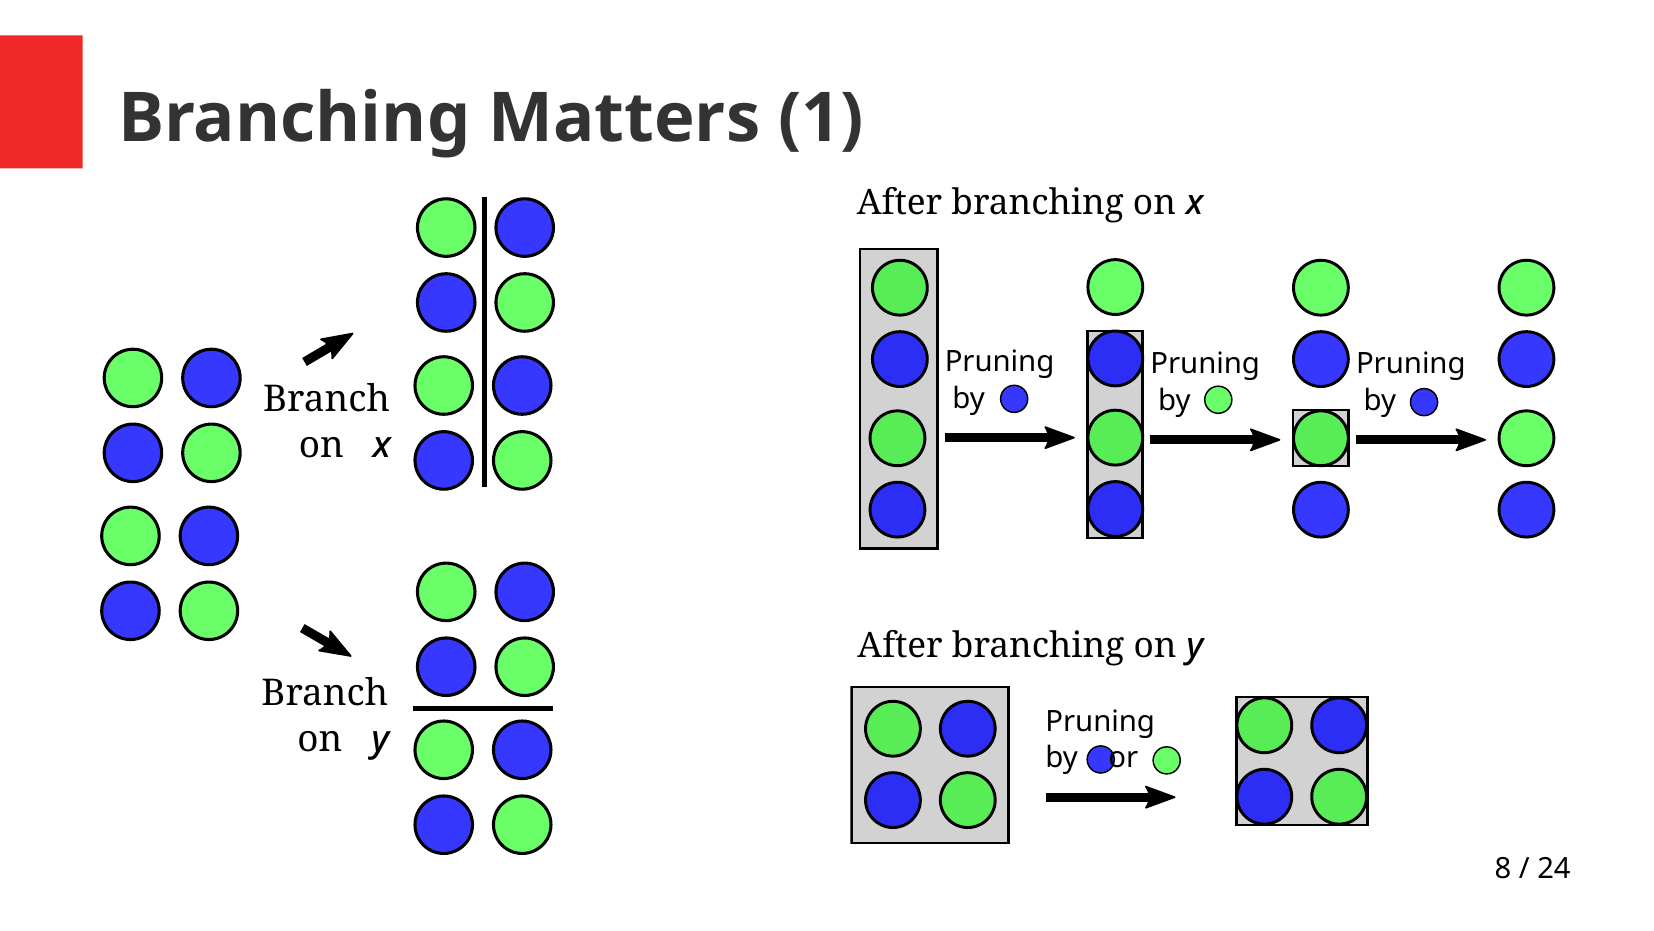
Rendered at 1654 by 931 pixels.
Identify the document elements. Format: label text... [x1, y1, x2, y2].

picture [100, 196, 556, 856]
picture [850, 187, 1556, 844]
title Branching Matters (1) [118, 37, 1571, 193]
